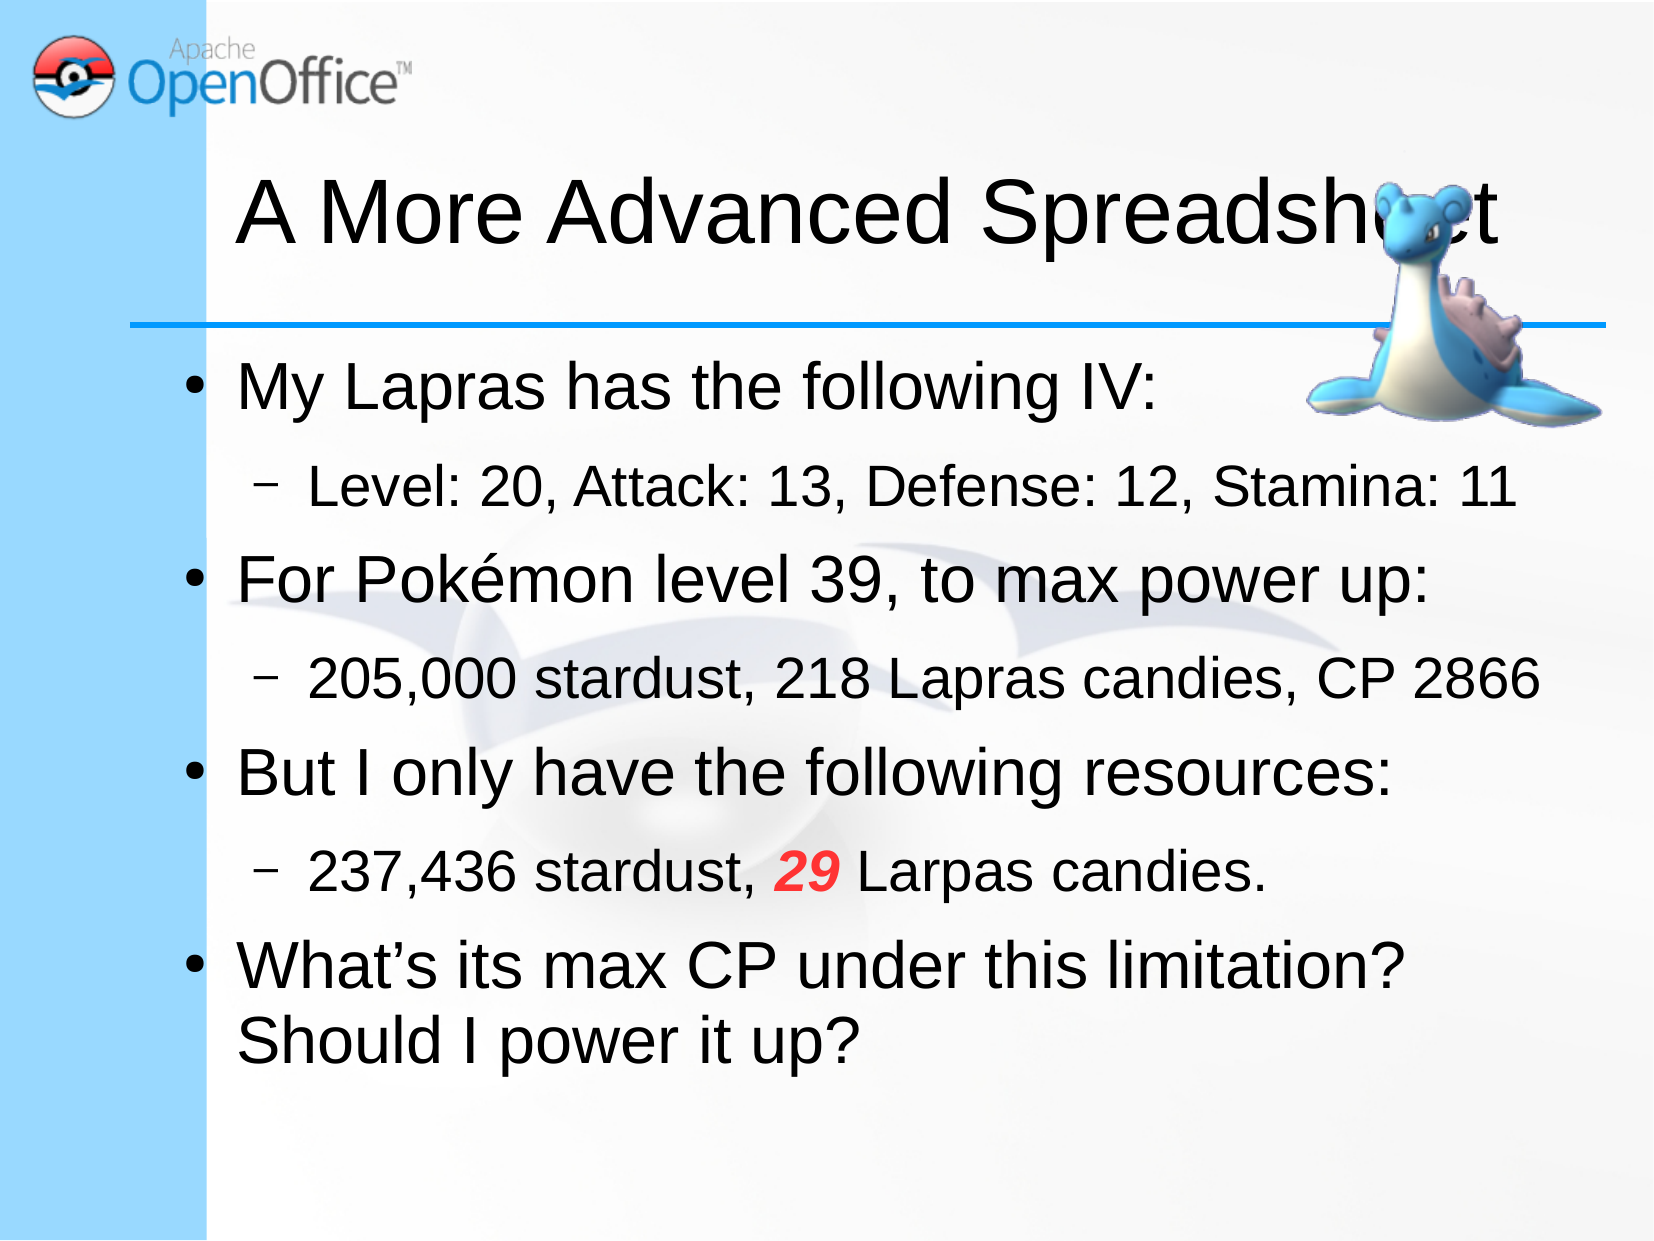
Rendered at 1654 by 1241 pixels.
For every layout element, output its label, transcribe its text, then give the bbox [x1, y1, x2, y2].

title A More Advanced Spreadsheet [165, 108, 1238, 316]
picture [31, 2, 1654, 1241]
list My Lapras has the following IV: Level: 20, Attack: 13, Defense: 12, Stamina: 11 For Pokémon level 39, to max power up: 205,000 stardust, 218 Lapras candies, CP 2866 But I only have the following resources: 237,436 stardust, 29 Larpas candies. What’s its max CP under this limitation? Should I power it up? [165, 349, 1571, 1168]
